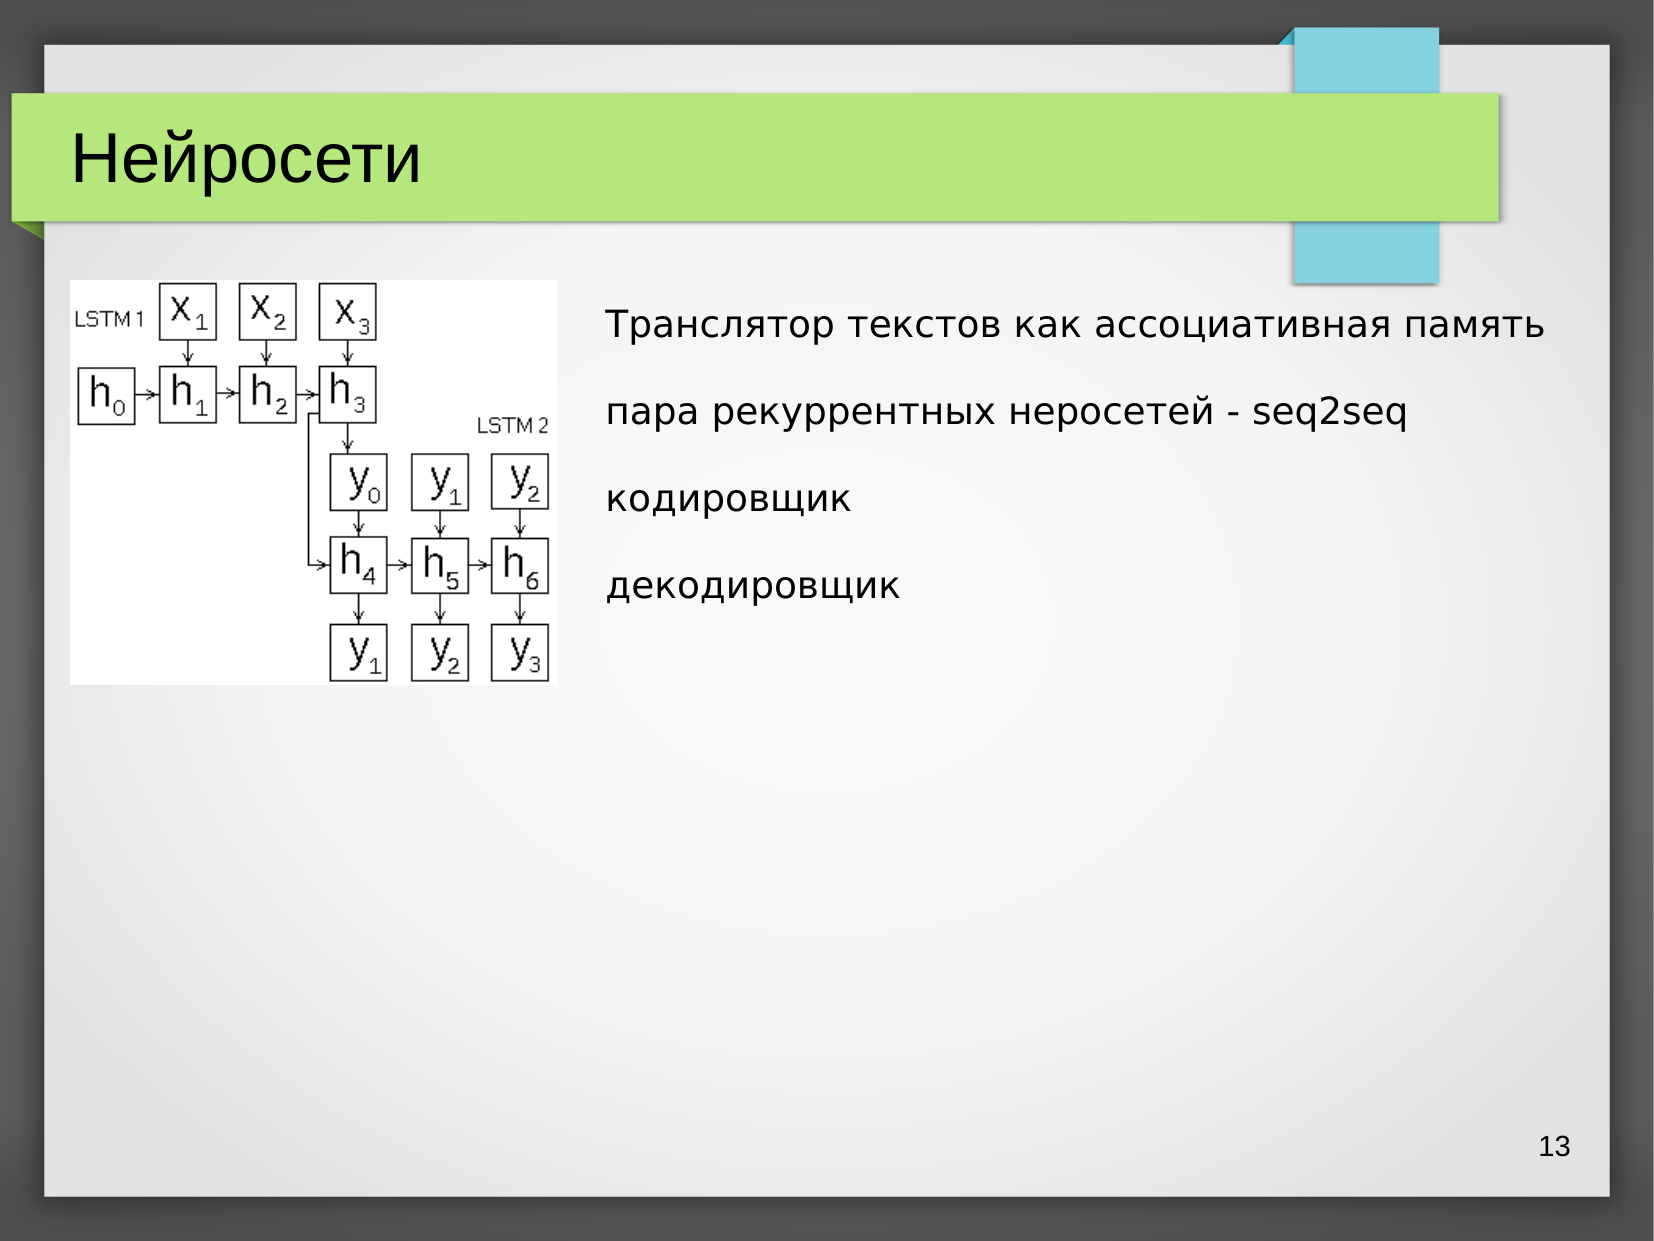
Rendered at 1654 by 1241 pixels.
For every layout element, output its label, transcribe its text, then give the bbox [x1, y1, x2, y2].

title Нейросети [70, 118, 1205, 199]
text_box Транслятор текстов как ассоциативная память пара рекуррентных неросетей - seq2seq кодировщик декодировщик [590, 295, 1607, 659]
picture [0, 0, 1654, 1241]
